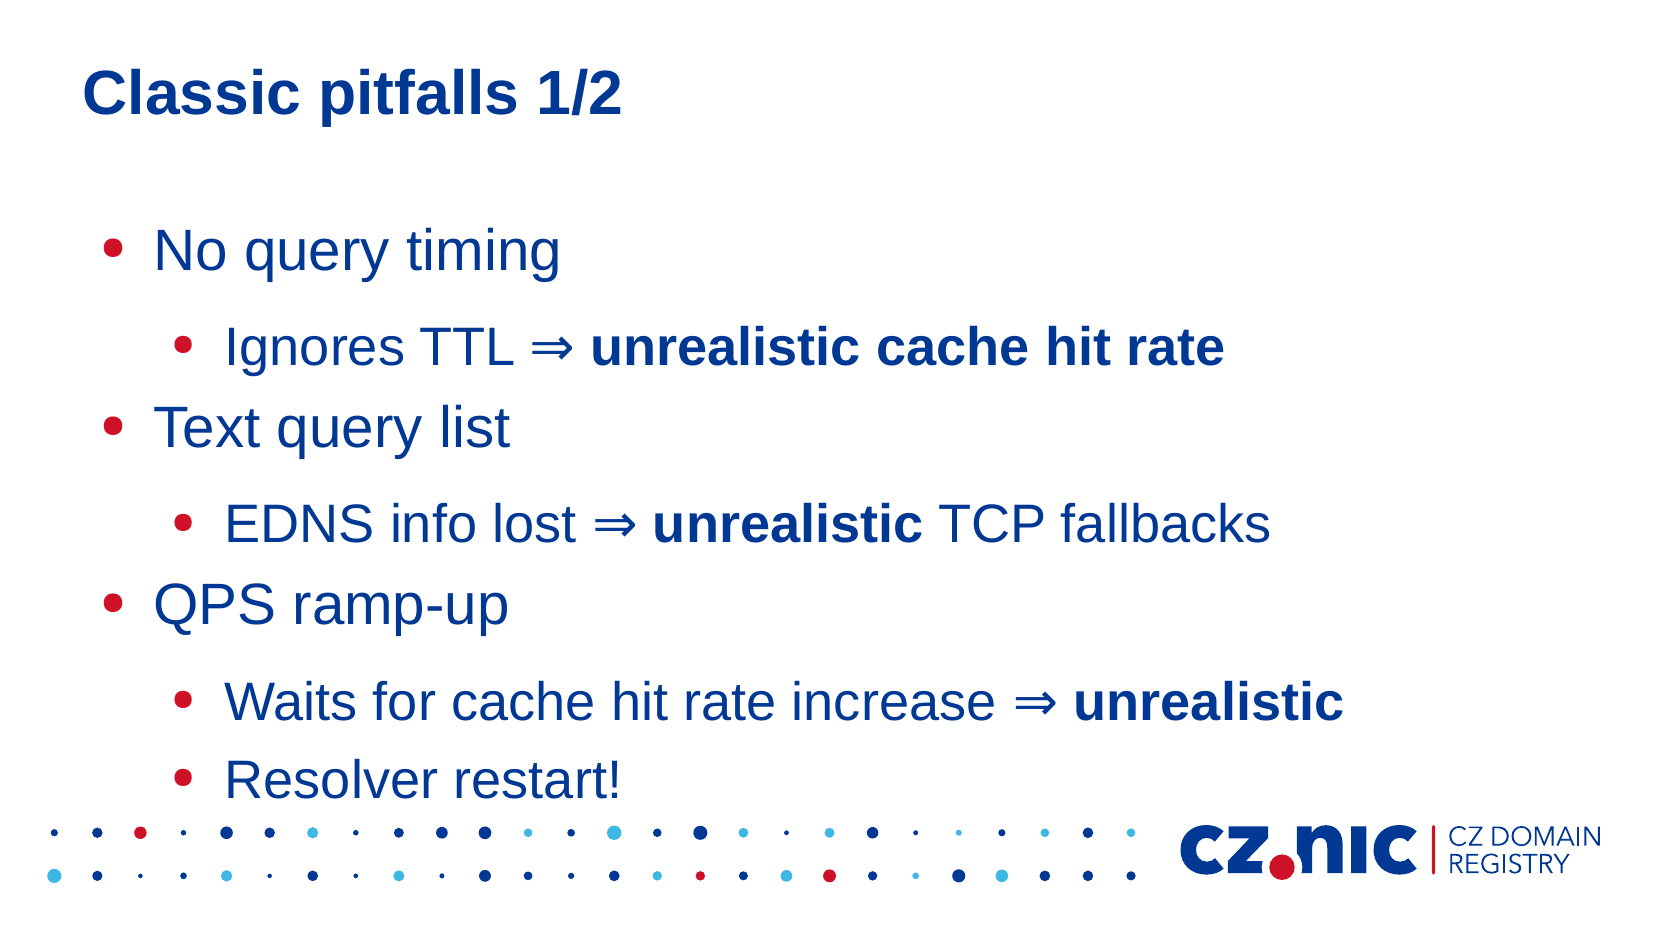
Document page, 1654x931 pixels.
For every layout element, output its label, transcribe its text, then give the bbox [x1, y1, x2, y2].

list No query timing Ignores TTL ⇒ unrealistic cache hit rate Text query list EDNS info lost ⇒ unrealistic TCP fallbacks QPS ramp-up Waits for cache hit rate increase ⇒ unrealistic Resolver restart! [82, 217, 1571, 851]
title Classic pitfalls 1/2 [82, 53, 1571, 133]
